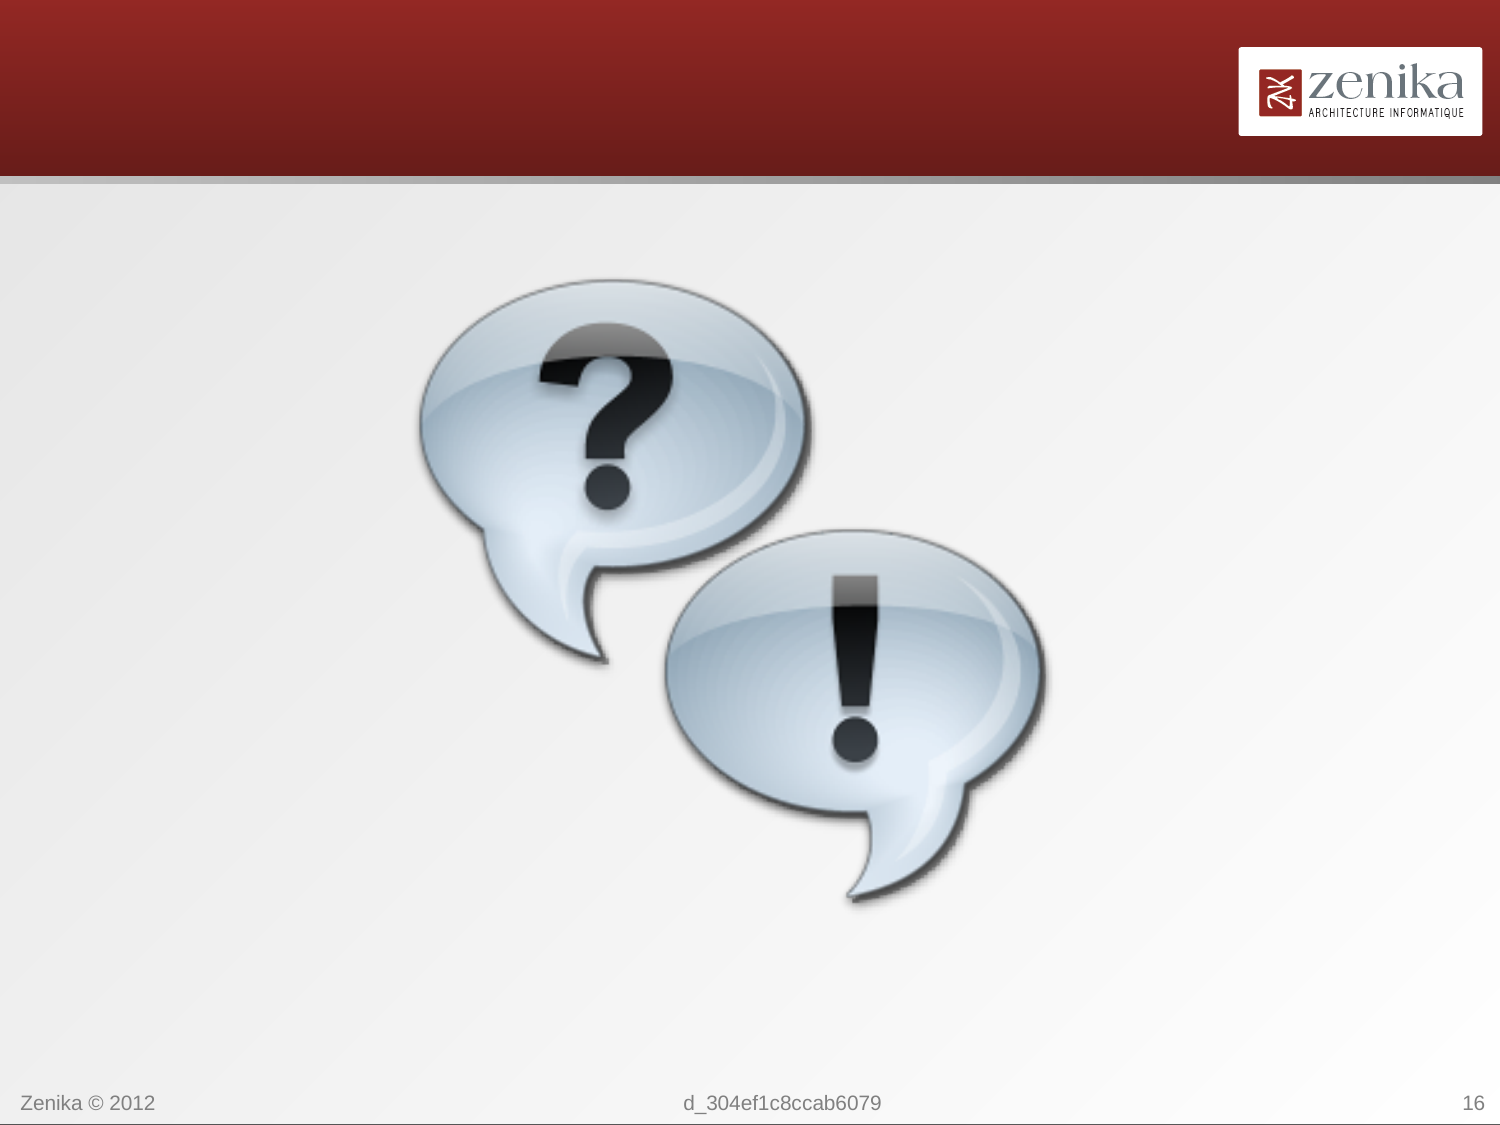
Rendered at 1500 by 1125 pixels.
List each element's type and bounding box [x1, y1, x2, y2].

picture [408, 263, 1062, 916]
picture [1257, 58, 1464, 125]
